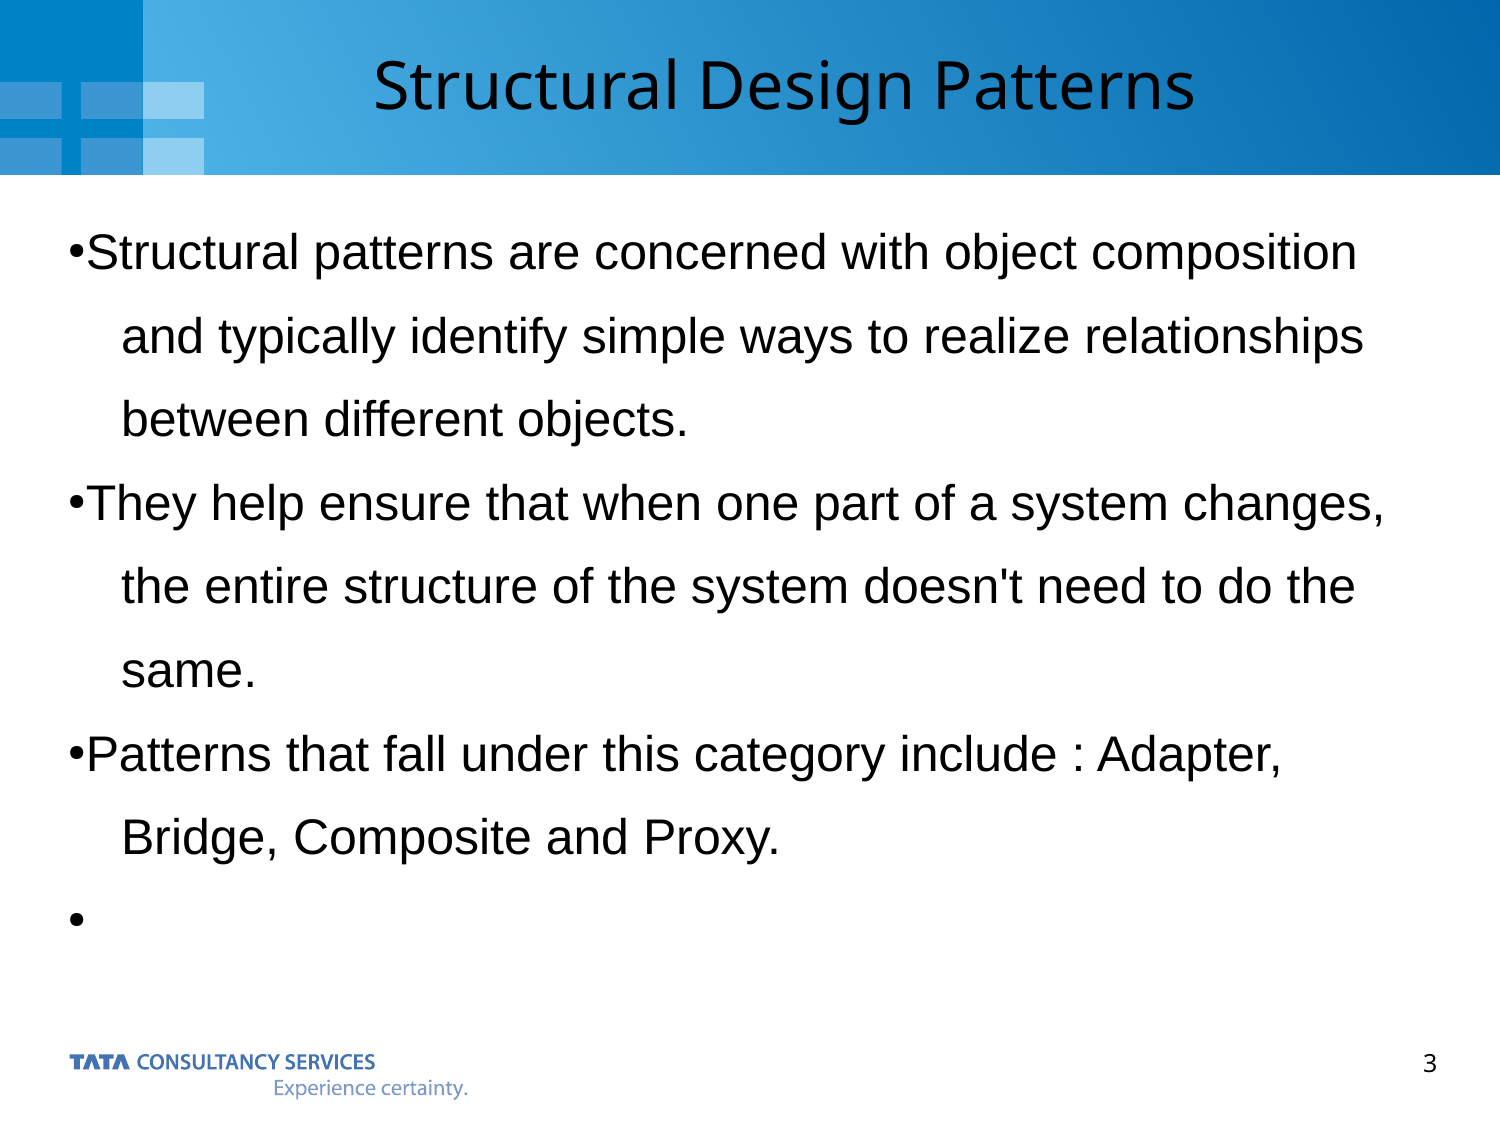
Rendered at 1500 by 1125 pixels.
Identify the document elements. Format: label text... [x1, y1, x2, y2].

text_box Structural Design Patterns [224, 11, 1347, 154]
text_box Structural patterns are concerned with object composition and typically identify simple ways to realize relationships between different objects. They help ensure that when one part of a system changes, the entire structure of the system doesn't need to do the same. Patterns that fall under this category include : Adapter, Bridge, Composite and Proxy. [35, 188, 1465, 1040]
